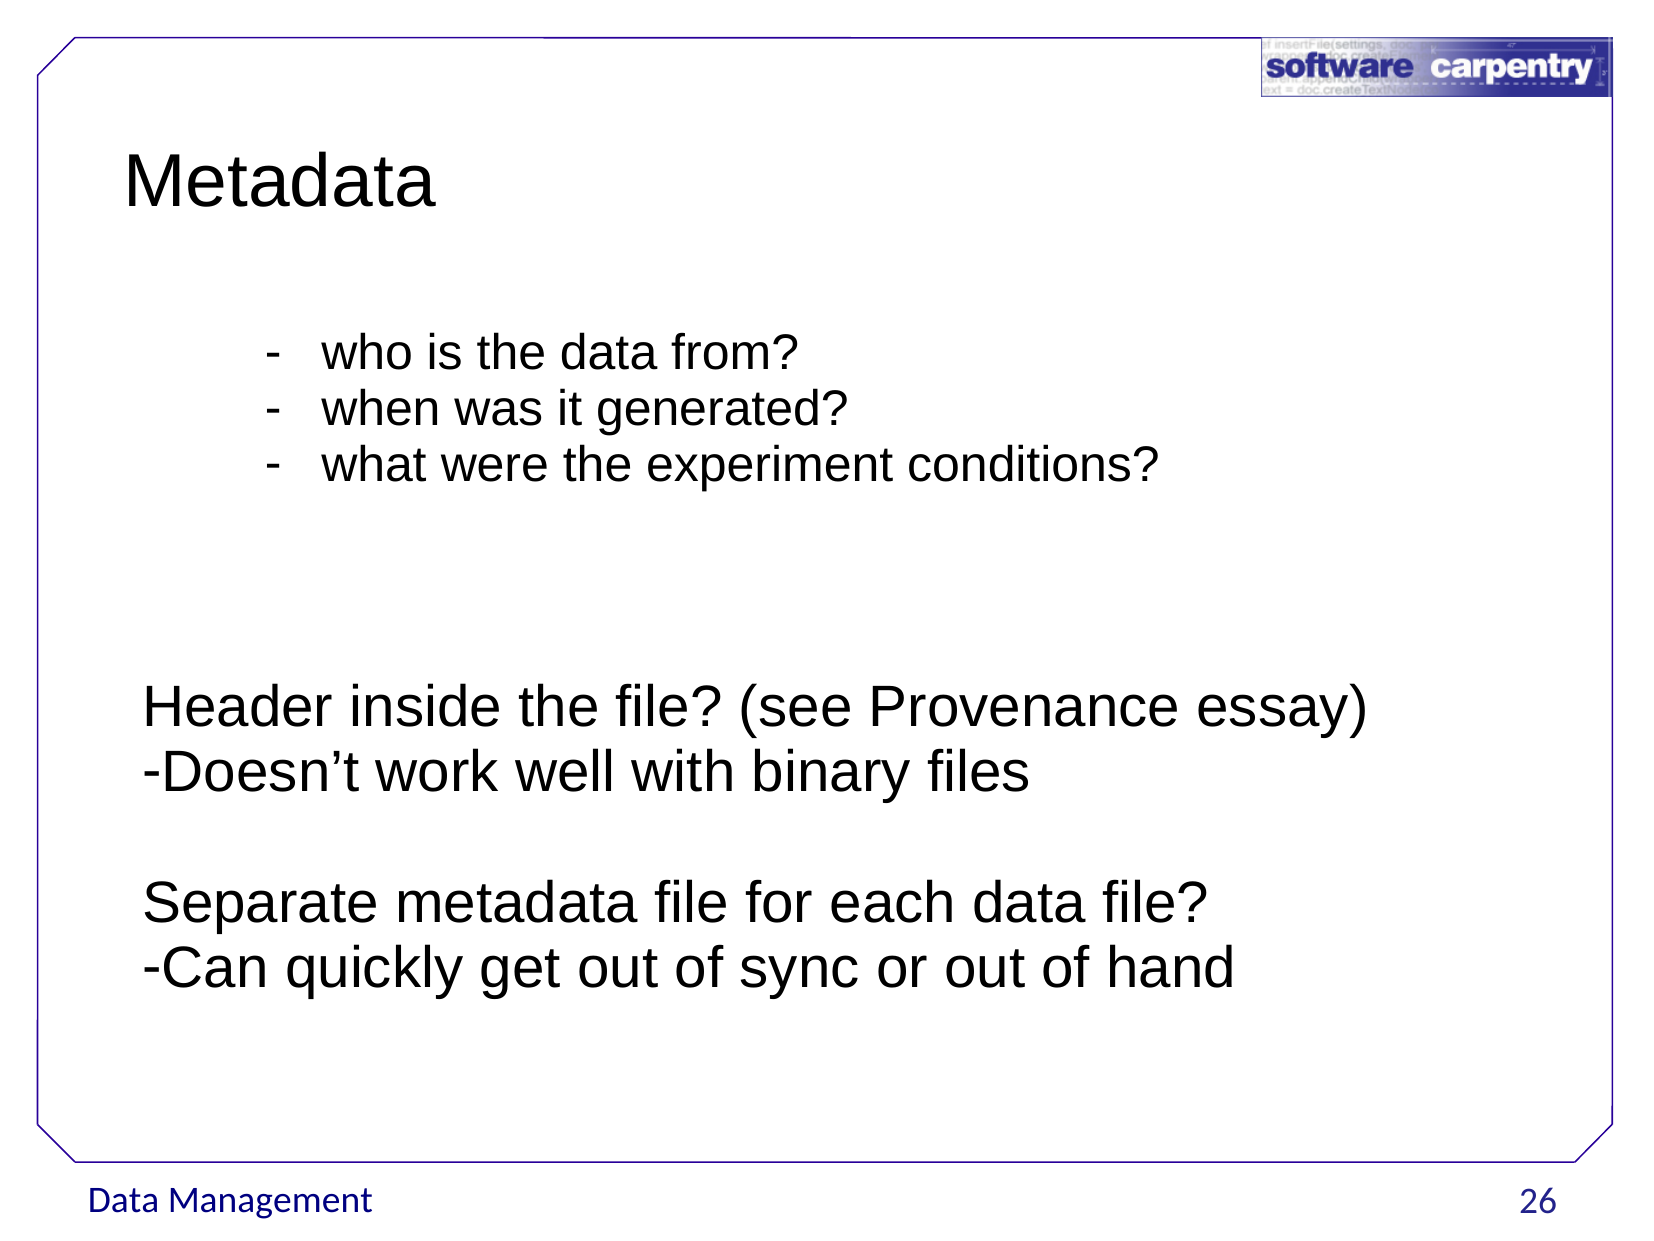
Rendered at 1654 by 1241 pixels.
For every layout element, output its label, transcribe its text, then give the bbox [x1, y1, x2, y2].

text_box who is the data from? when was it generated? what were the experiment conditions? [250, 317, 1366, 501]
text_box Metadata [108, 132, 1555, 232]
text_box <number> [1185, 1168, 1572, 1235]
text_box Header inside the file? (see Provenance essay) Doesn’t work well with binary files Separate metadata file for each data file? Can quickly get out of sync or out of hand [127, 667, 1442, 1074]
picture [1261, 37, 1613, 97]
